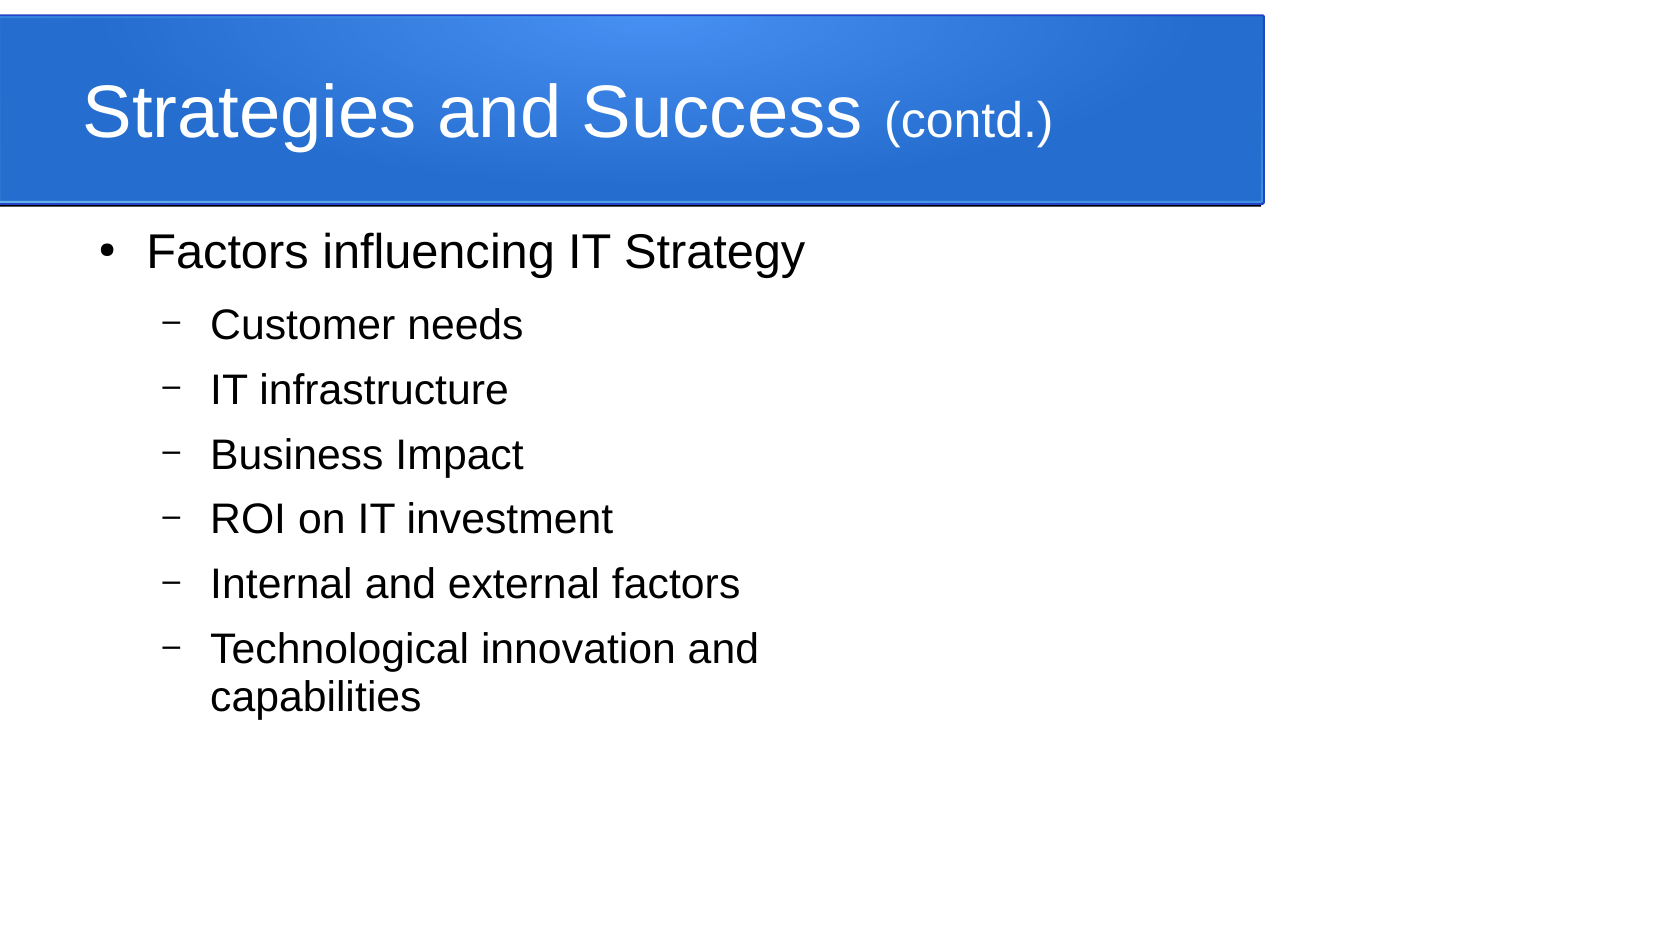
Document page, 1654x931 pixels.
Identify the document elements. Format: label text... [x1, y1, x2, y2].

list Factors influencing IT Strategy Customer needs IT infrastructure Business Impact ROI on IT investment Internal and external factors Technological innovation and capabilities [82, 224, 809, 764]
title Strategies and Success (contd.) [82, 35, 1235, 189]
